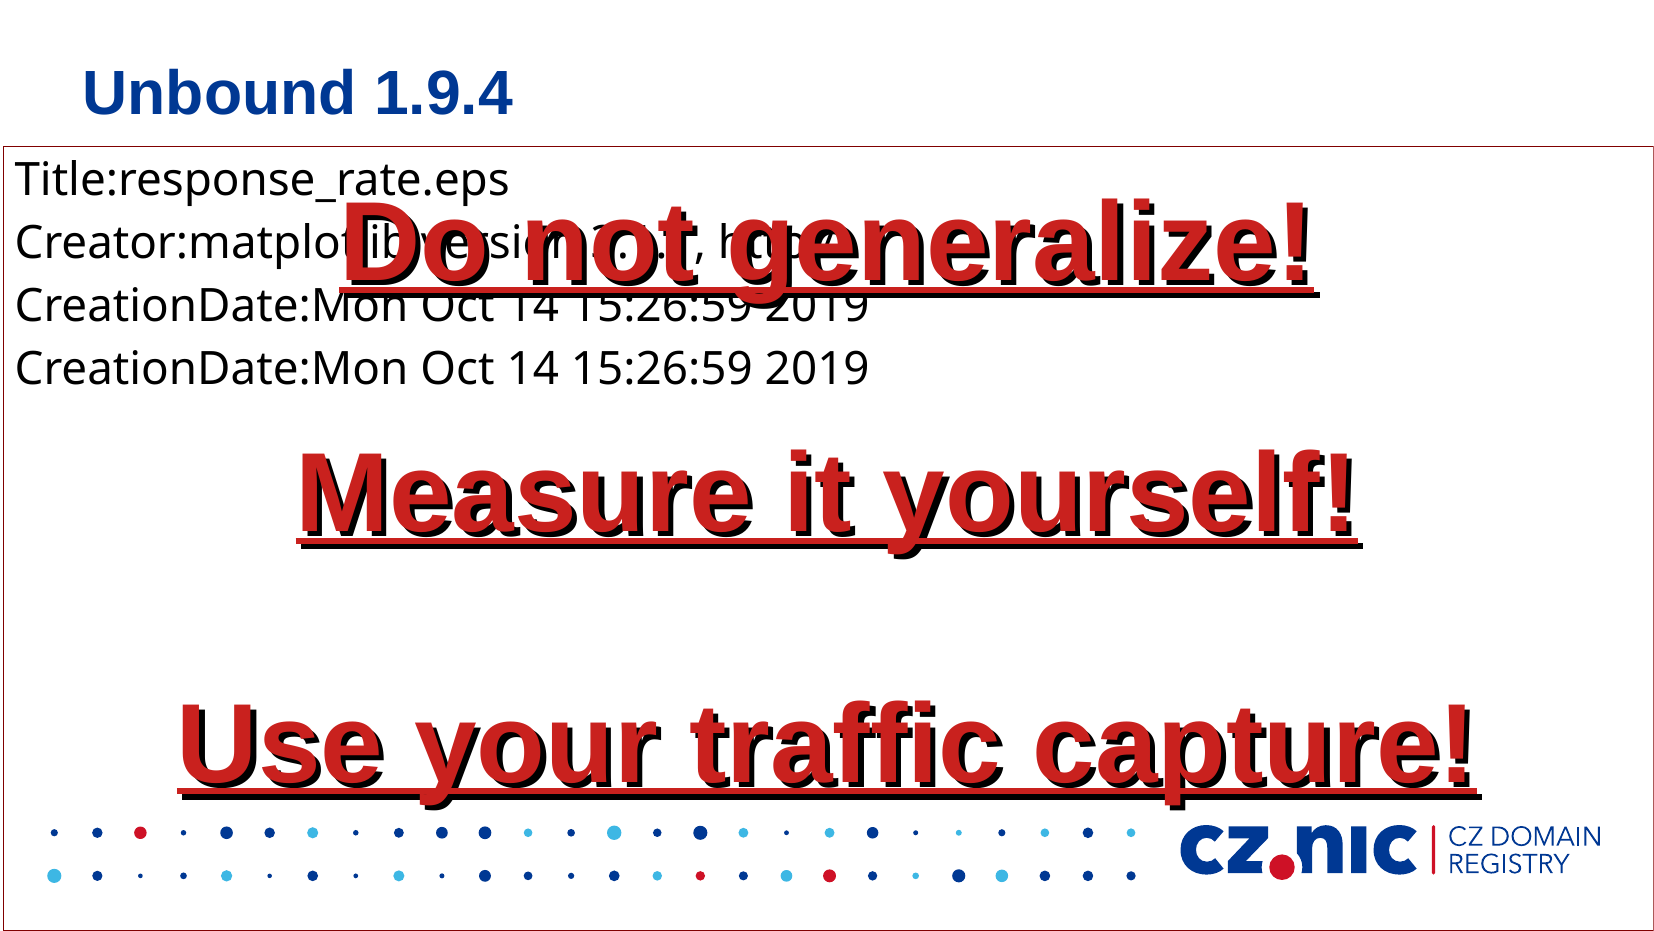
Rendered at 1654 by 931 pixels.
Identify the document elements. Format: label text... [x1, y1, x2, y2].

picture [0, 143, 1654, 931]
title Unbound 1.9.4 [82, 23, 1642, 143]
text_box Do not generalize! Measure it yourself! Use your traffic capture! [162, 171, 1492, 814]
